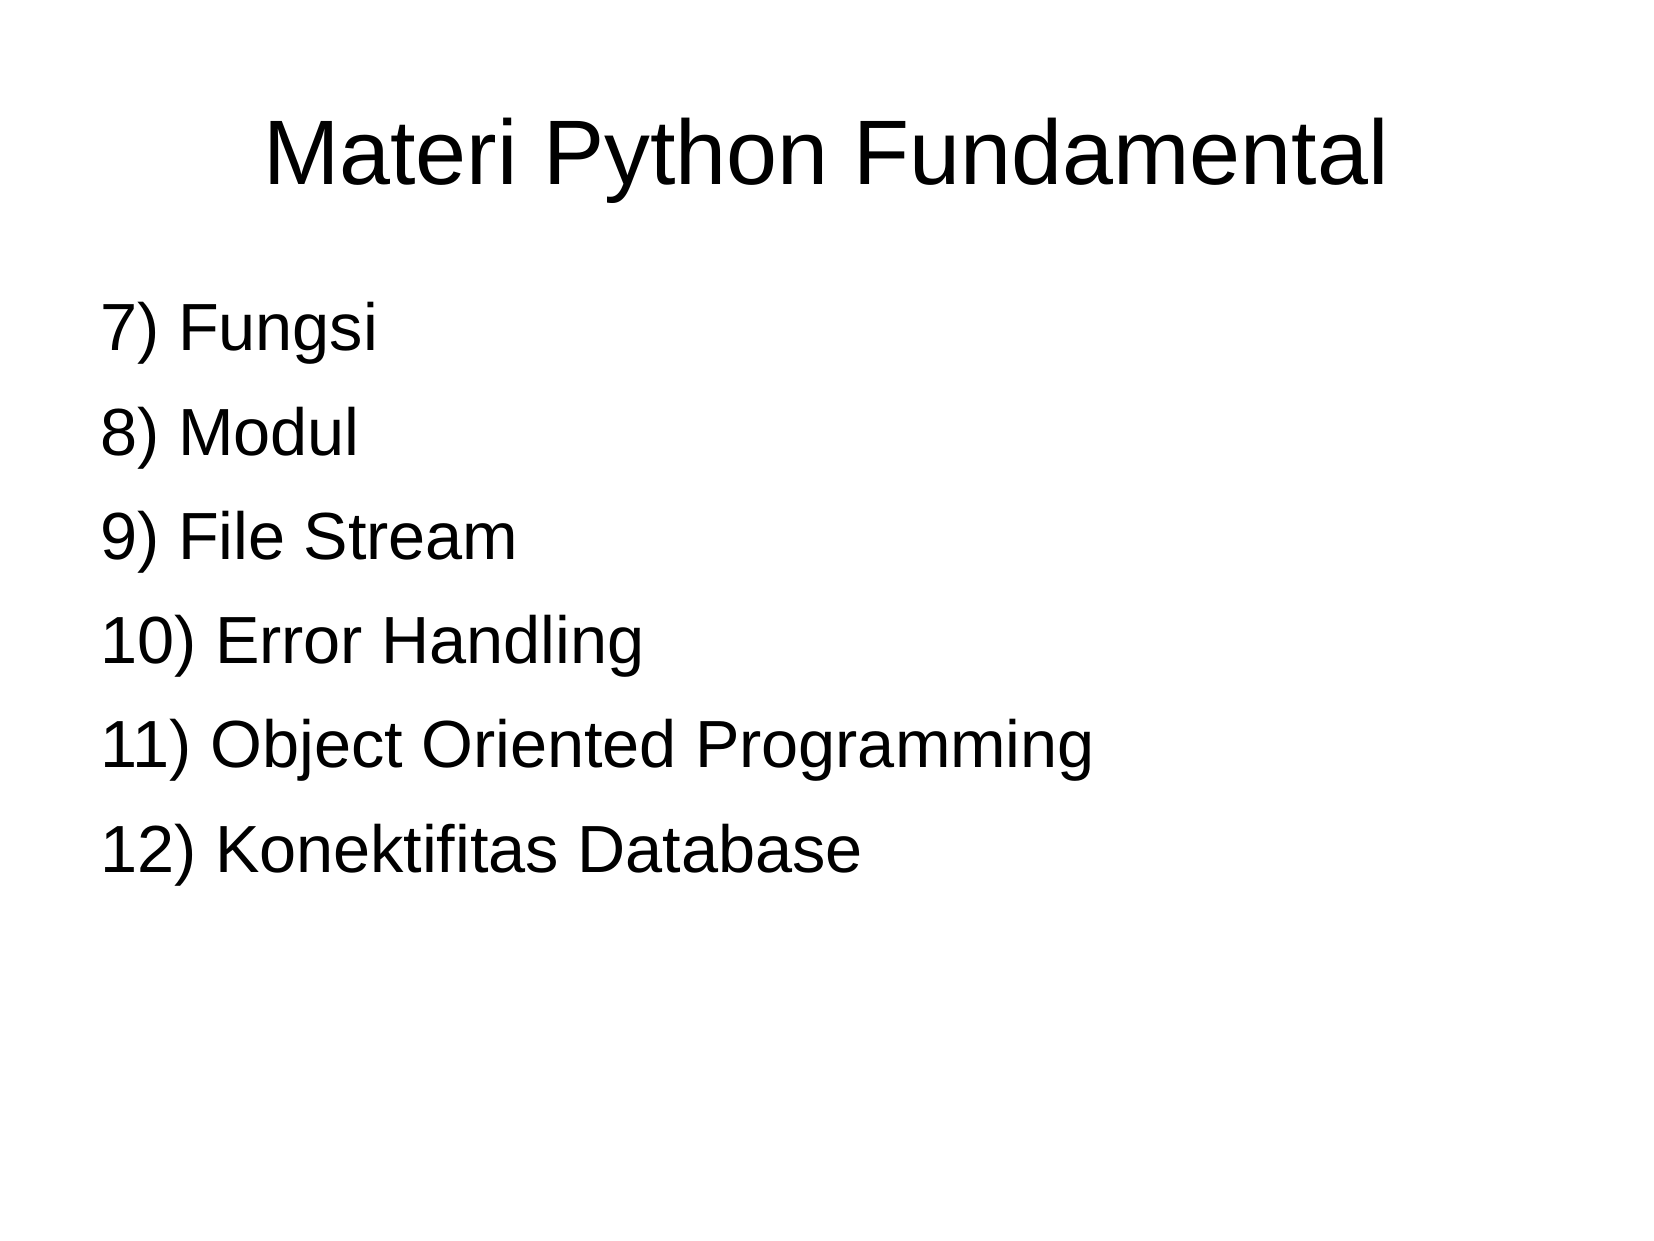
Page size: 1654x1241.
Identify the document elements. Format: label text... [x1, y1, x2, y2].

title Materi Python Fundamental [82, 49, 1571, 257]
list Fungsi Modul File Stream Error Handling Object Oriented Programming Konektifitas Database [82, 290, 1571, 1010]
